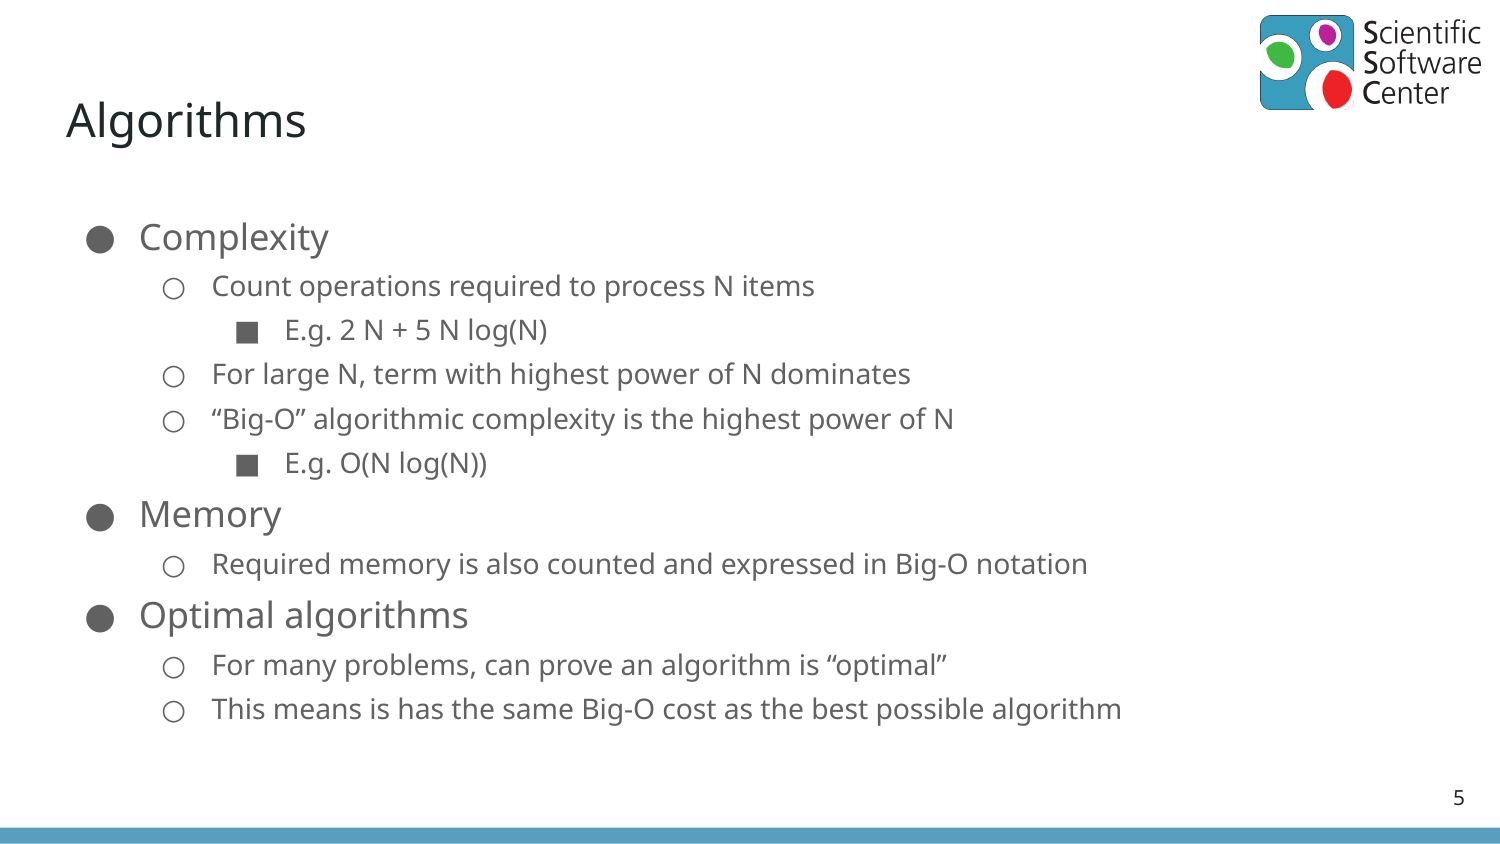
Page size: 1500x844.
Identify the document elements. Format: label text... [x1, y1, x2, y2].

list Complexity Count operations required to process N items E.g. 2 N + 5 N log(N) For large N, term with highest power of N dominates “Big-O” algorithmic complexity is the highest power of N E.g. O(N log(N)) Memory Required memory is also counted and expressed in Big-O notation Optimal algorithms For many problems, can prove an algorithm is “optimal” This means is has the same Big-O cost as the best possible algorithm [51, 189, 1449, 750]
title Algorithms [51, 72, 1449, 167]
picture [1260, 15, 1481, 110]
slide_number <number> [1389, 764, 1480, 830]
